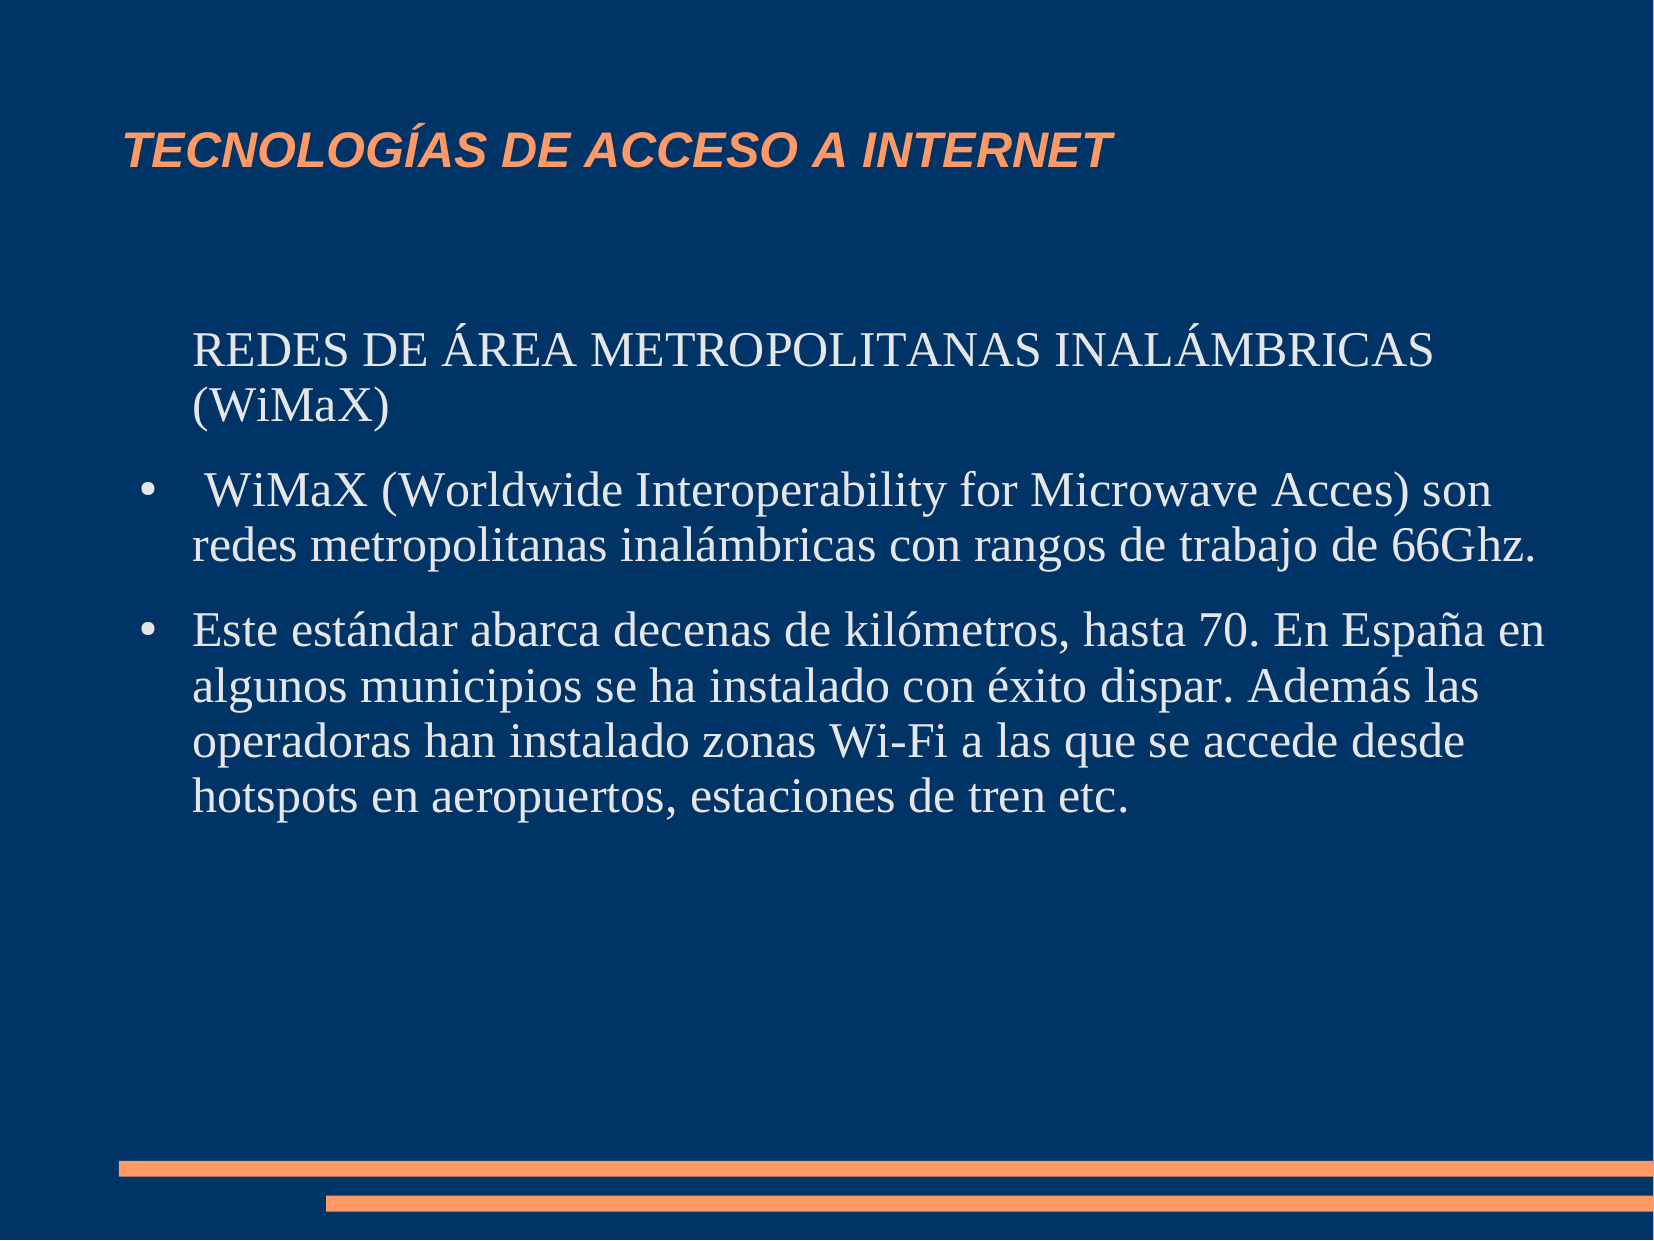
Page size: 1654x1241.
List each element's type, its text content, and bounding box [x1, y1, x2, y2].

list REDES DE ÁREA METROPOLITANAS INALÁMBRICAS (WiMaX) WiMaX (Worldwide Interoperability for Microwave Acces) son redes metropolitanas inalámbricas con rangos de trabajo de 66Ghz. Este estándar abarca decenas de kilómetros, hasta 70. En España en algunos municipios se ha instalado con éxito dispar. Además las operadoras han instalado zonas Wi-Fi a las que se accede desde hotspots en aeropuertos, estaciones de tren etc. [121, 322, 1561, 1132]
title TECNOLOGÍAS DE ACCESO A INTERNET [121, 46, 1534, 254]
